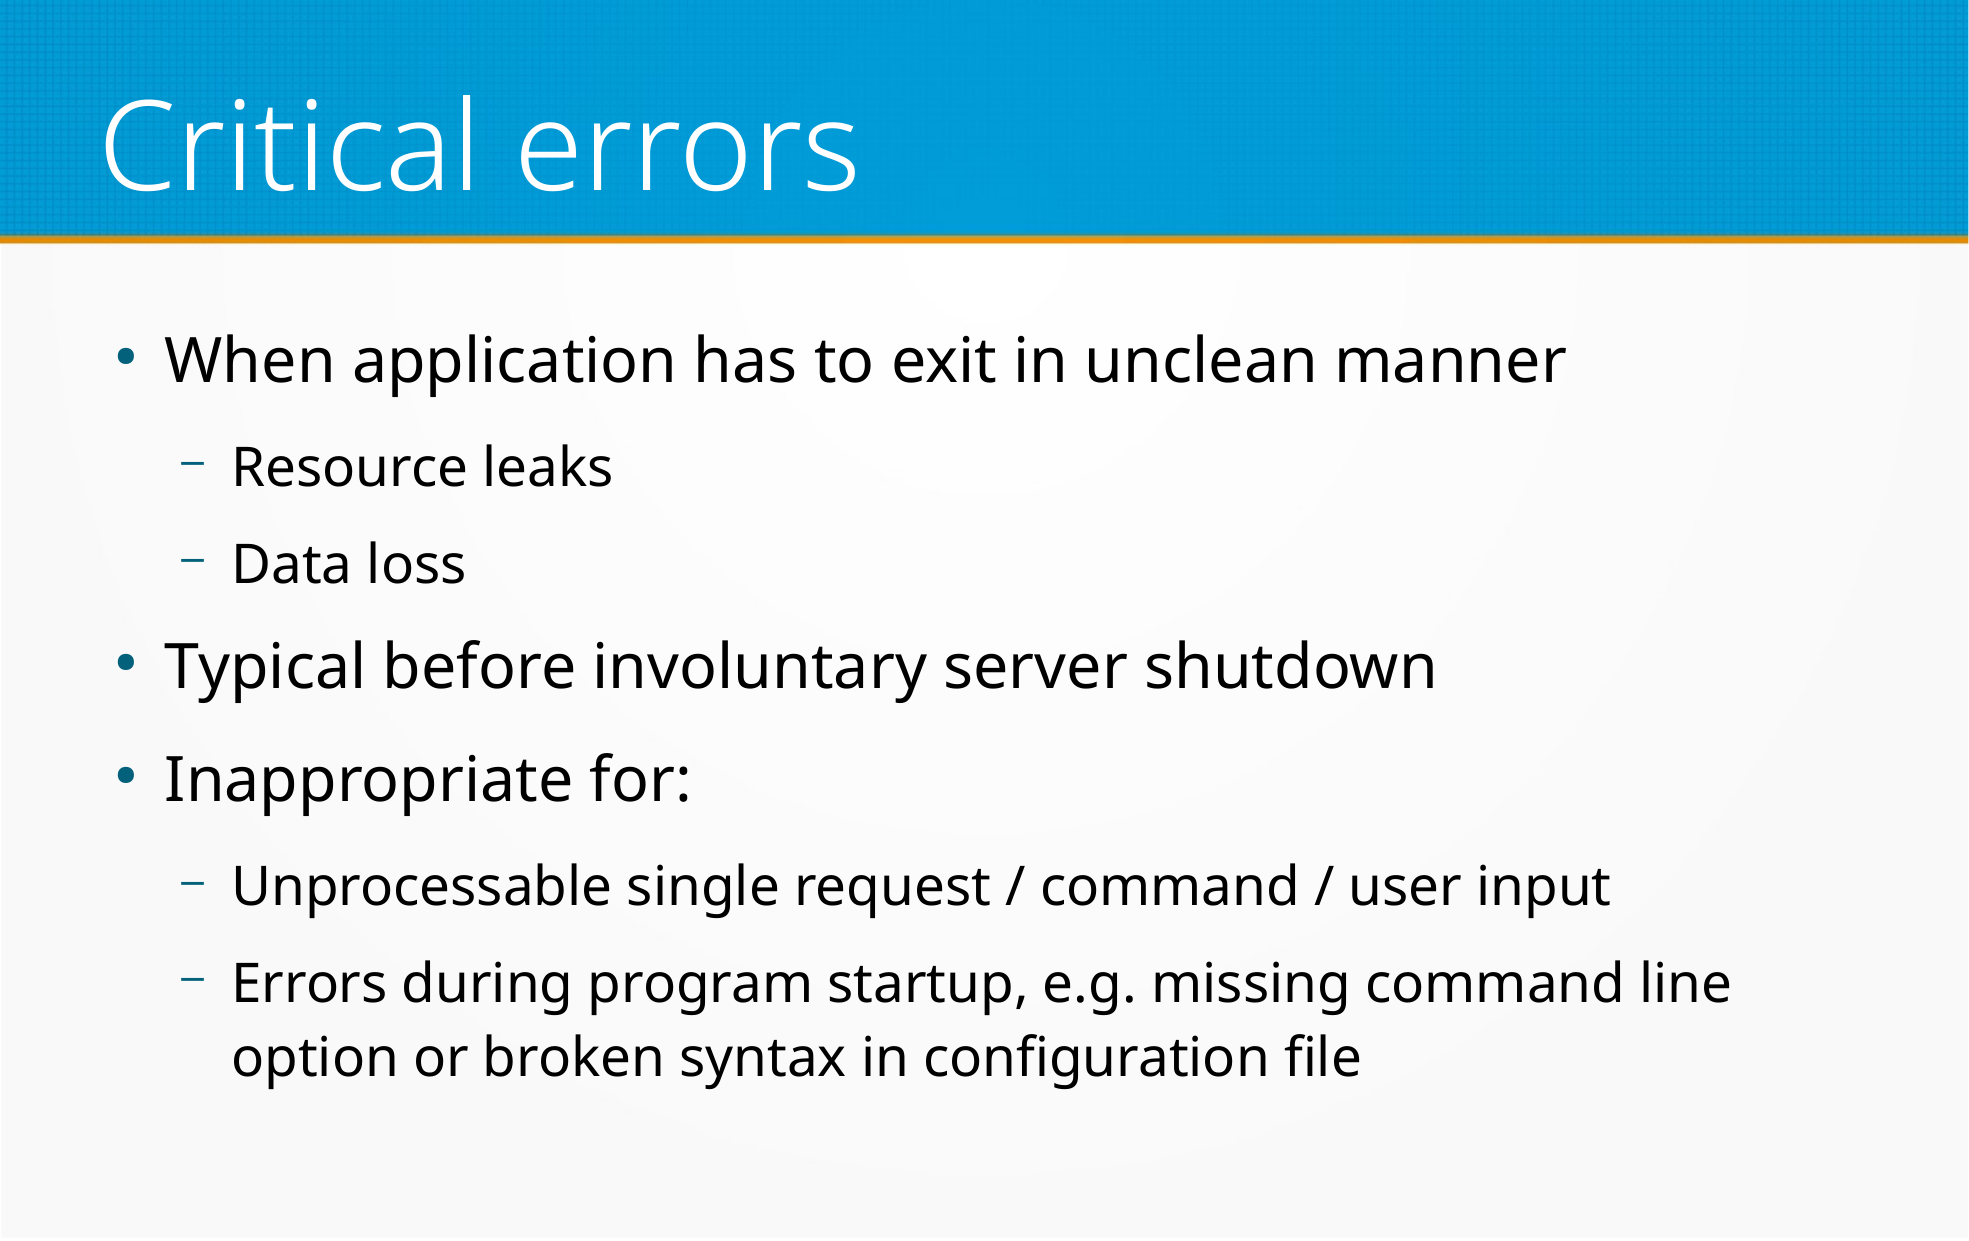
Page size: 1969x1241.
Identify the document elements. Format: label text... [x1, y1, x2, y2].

list When application has to exit in unclean manner Resource leaks Data loss Typical before involuntary server shutdown Inappropriate for: Unprocessable single request / command / user input Errors during program startup, e.g. missing command line option or broken syntax in configuration file [98, 315, 1861, 1099]
title Critical errors [98, 19, 1870, 227]
picture [0, 233, 1969, 1241]
